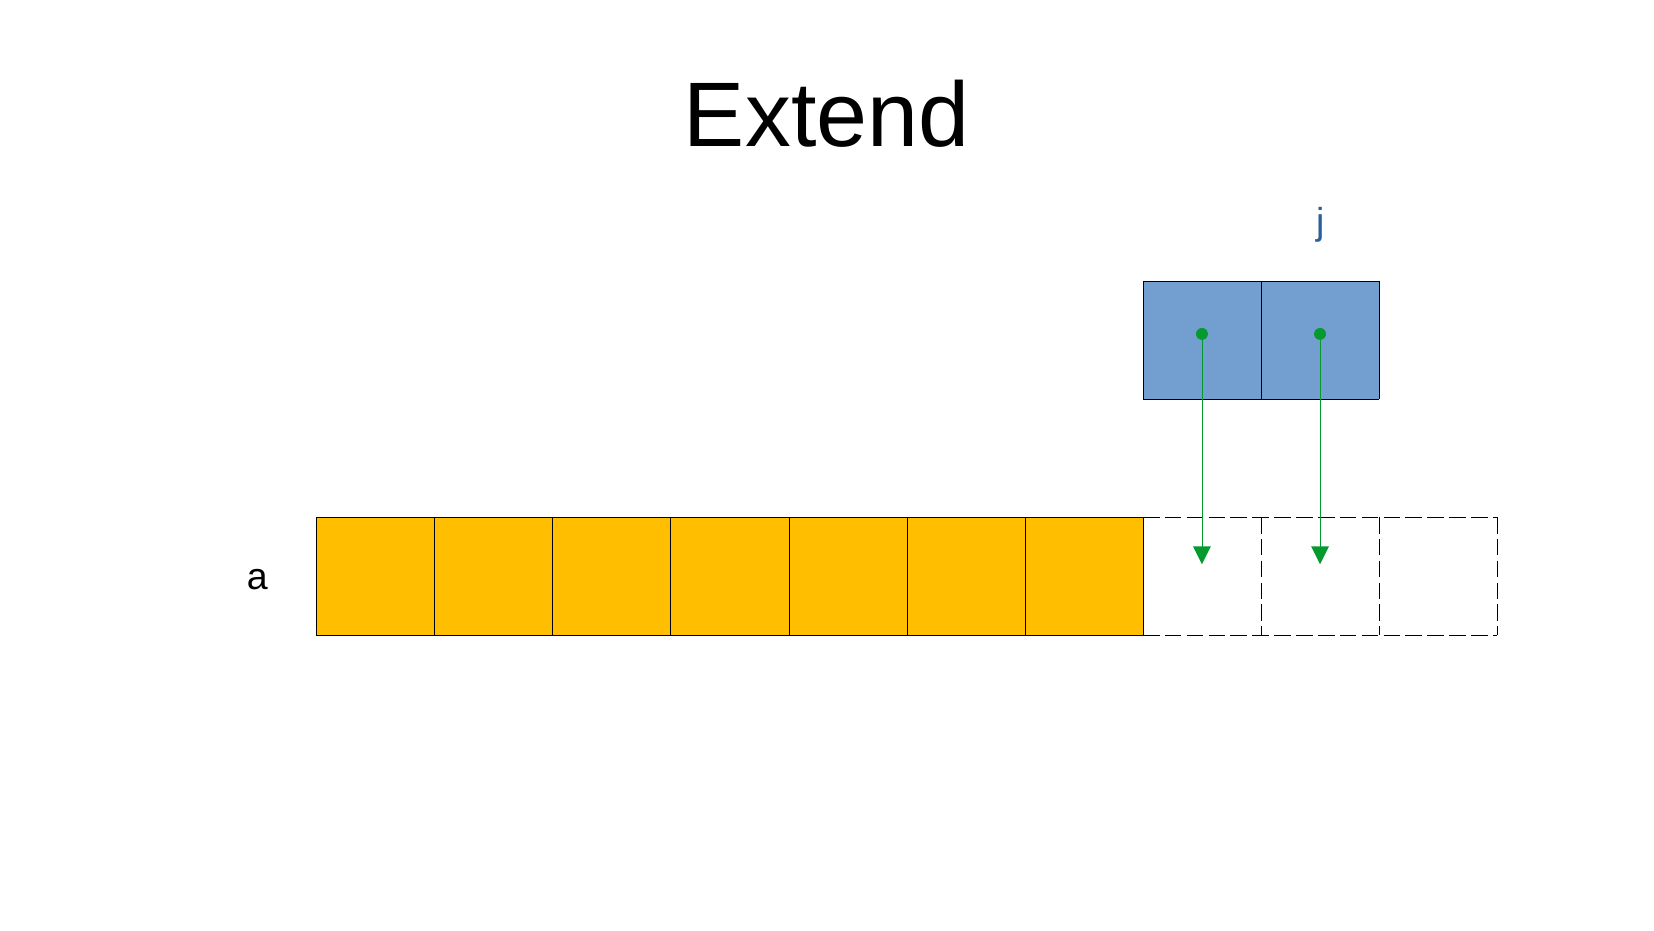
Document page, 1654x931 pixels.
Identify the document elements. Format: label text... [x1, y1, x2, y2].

table_header [789, 193, 907, 281]
table_cell [1026, 518, 1143, 635]
table_cell [790, 518, 907, 635]
table_header [1379, 193, 1497, 281]
table_cell [434, 399, 552, 517]
table_cell [671, 518, 789, 635]
table_header [1025, 193, 1143, 281]
table_cell [1261, 400, 1320, 517]
table_header [552, 193, 671, 281]
table_header [316, 193, 434, 281]
title Extend [82, 37, 1571, 193]
table_cell [1379, 399, 1497, 517]
table_cell [316, 399, 434, 517]
table_cell [1025, 636, 1143, 753]
table_cell [671, 281, 789, 399]
table_cell [1321, 400, 1379, 517]
table_cell [553, 518, 670, 635]
table_cell [789, 636, 907, 753]
table_cell [908, 518, 1025, 635]
table_cell [907, 281, 1025, 399]
table_cell [1143, 635, 1261, 753]
table_cell [671, 636, 789, 753]
table_cell [671, 399, 789, 517]
table_cell [434, 281, 552, 399]
table_cell a [198, 517, 316, 635]
table_cell [1380, 281, 1497, 399]
table_cell [198, 635, 316, 753]
table_cell [434, 636, 552, 753]
table_cell [1261, 635, 1379, 753]
table_cell [552, 281, 671, 399]
table_cell [317, 518, 434, 635]
table_cell [316, 281, 434, 399]
table_header [907, 193, 1025, 281]
table_cell [1144, 517, 1261, 635]
table_cell [1025, 281, 1143, 399]
table_header j [1261, 193, 1379, 281]
table_cell [1262, 282, 1379, 399]
table_cell [1203, 400, 1261, 517]
table_cell [1025, 399, 1143, 517]
table_cell [789, 281, 907, 399]
table_cell [1144, 282, 1261, 399]
table_header [671, 193, 789, 281]
table_header [198, 193, 316, 281]
table_header [434, 193, 552, 281]
table_cell [198, 399, 316, 517]
table_cell [552, 399, 671, 517]
table_cell [789, 399, 907, 517]
table_cell [907, 636, 1025, 753]
table_cell [1379, 517, 1497, 635]
table_cell [907, 399, 1025, 517]
table_cell [552, 636, 671, 753]
table_cell [198, 281, 316, 399]
table_cell [316, 636, 434, 753]
table_header [1143, 193, 1261, 281]
table_cell [435, 518, 552, 635]
table_cell [1143, 400, 1202, 517]
table_cell [1379, 635, 1497, 753]
table_cell [1261, 517, 1379, 635]
